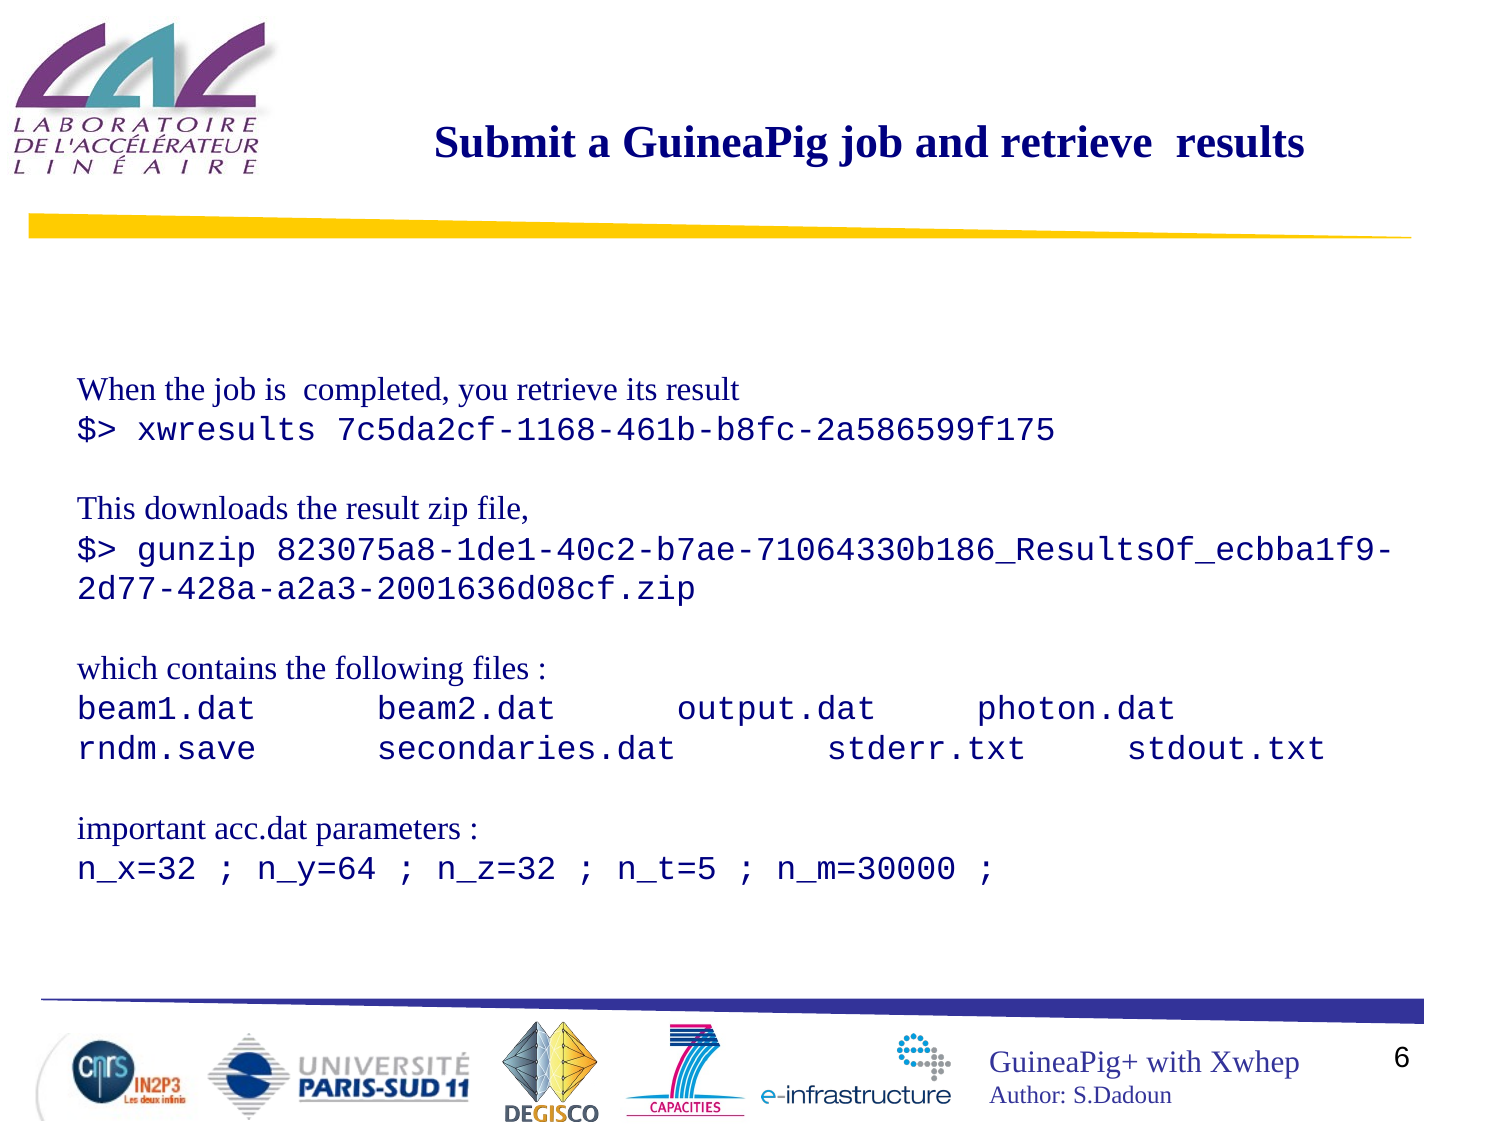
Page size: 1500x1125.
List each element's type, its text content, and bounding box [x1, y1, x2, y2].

subtitle When the job is completed, you retrieve its result $> xwresults 7c5da2cf-1168-461b-b8fc-2a586599f175 This downloads the result zip file, $> gunzip 823075a8-1de1-40c2-b7ae-71064330b186_ResultsOf_ecbba1f9-2d77-428a-a2a3-2001636d08cf.zip which contains the following files : beam1.dat beam2.dat output.dat photon.dat rndm.save secondaries.dat stderr.txt stdout.txt important acc.dat parameters : n_x=32 ; n_y=64 ; n_z=32 ; n_t=5 ; n_m=30000 ; [76, 255, 1427, 998]
picture [490, 1018, 609, 1122]
title Submit a GuineaPig job and retrieve results [260, 56, 1479, 221]
picture [7, 16, 283, 178]
picture [761, 1033, 951, 1104]
picture [620, 1017, 750, 1124]
picture [25, 1033, 475, 1121]
picture [902, 1038, 925, 1049]
